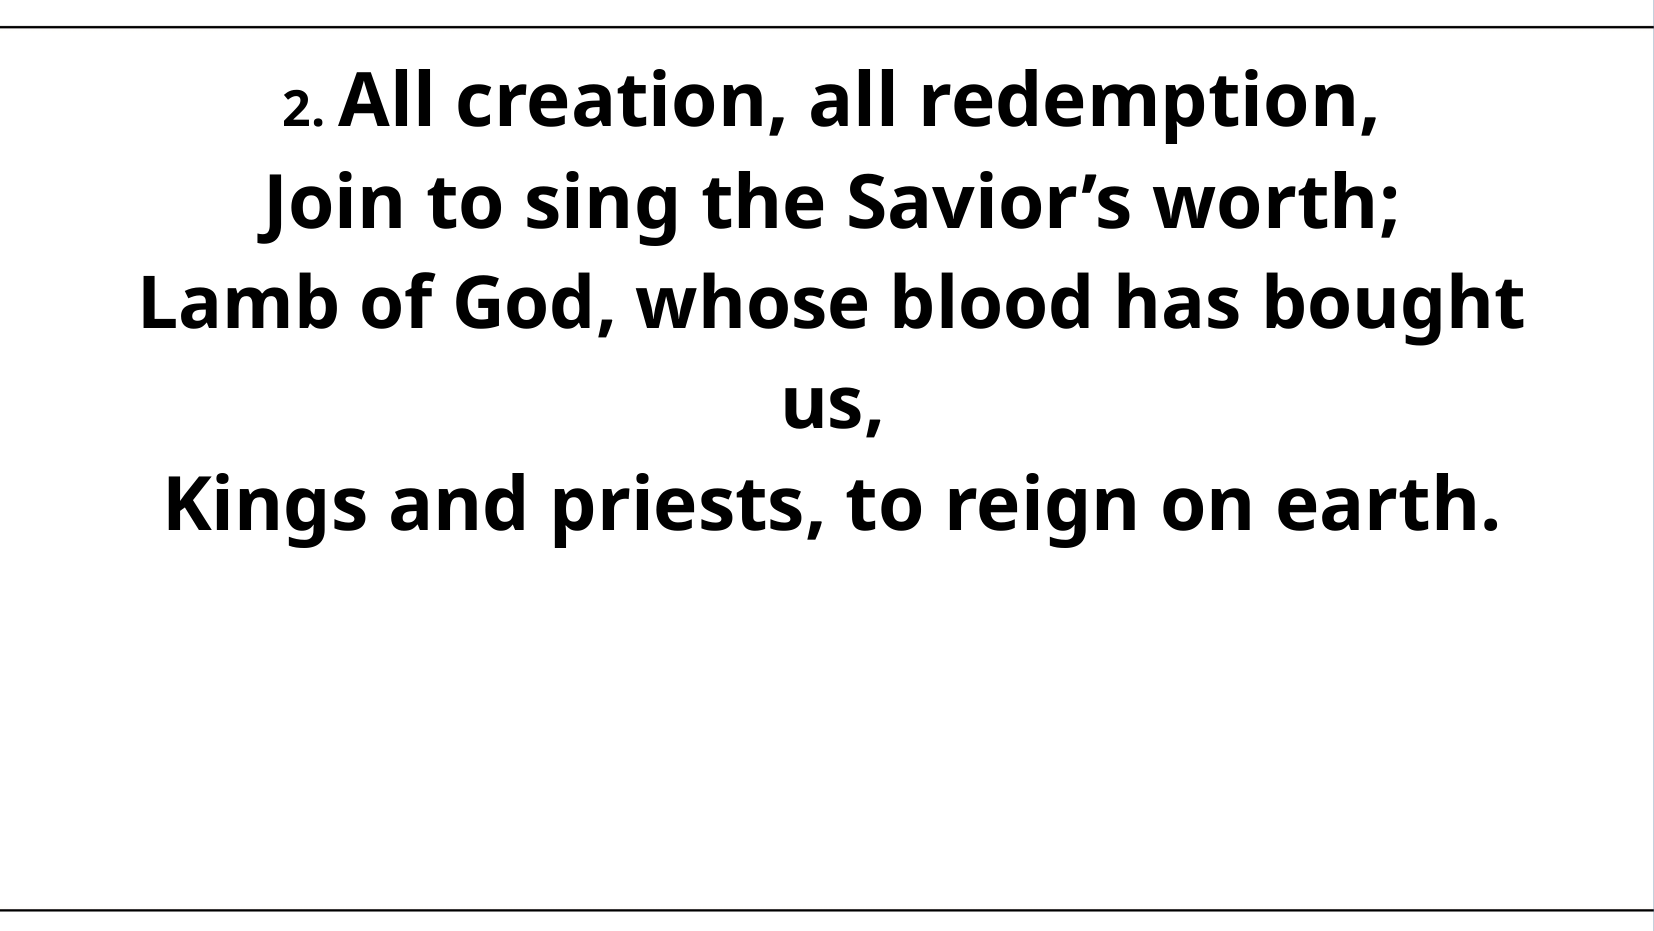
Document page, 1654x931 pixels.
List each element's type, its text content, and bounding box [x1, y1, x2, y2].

text_box 2. All creation, all redemption, Join to sing the Savior’s worth; Lamb of God, whose blood has bought us, Kings and priests, to reign on earth. [90, 38, 1576, 451]
picture [0, 0, 1654, 931]
